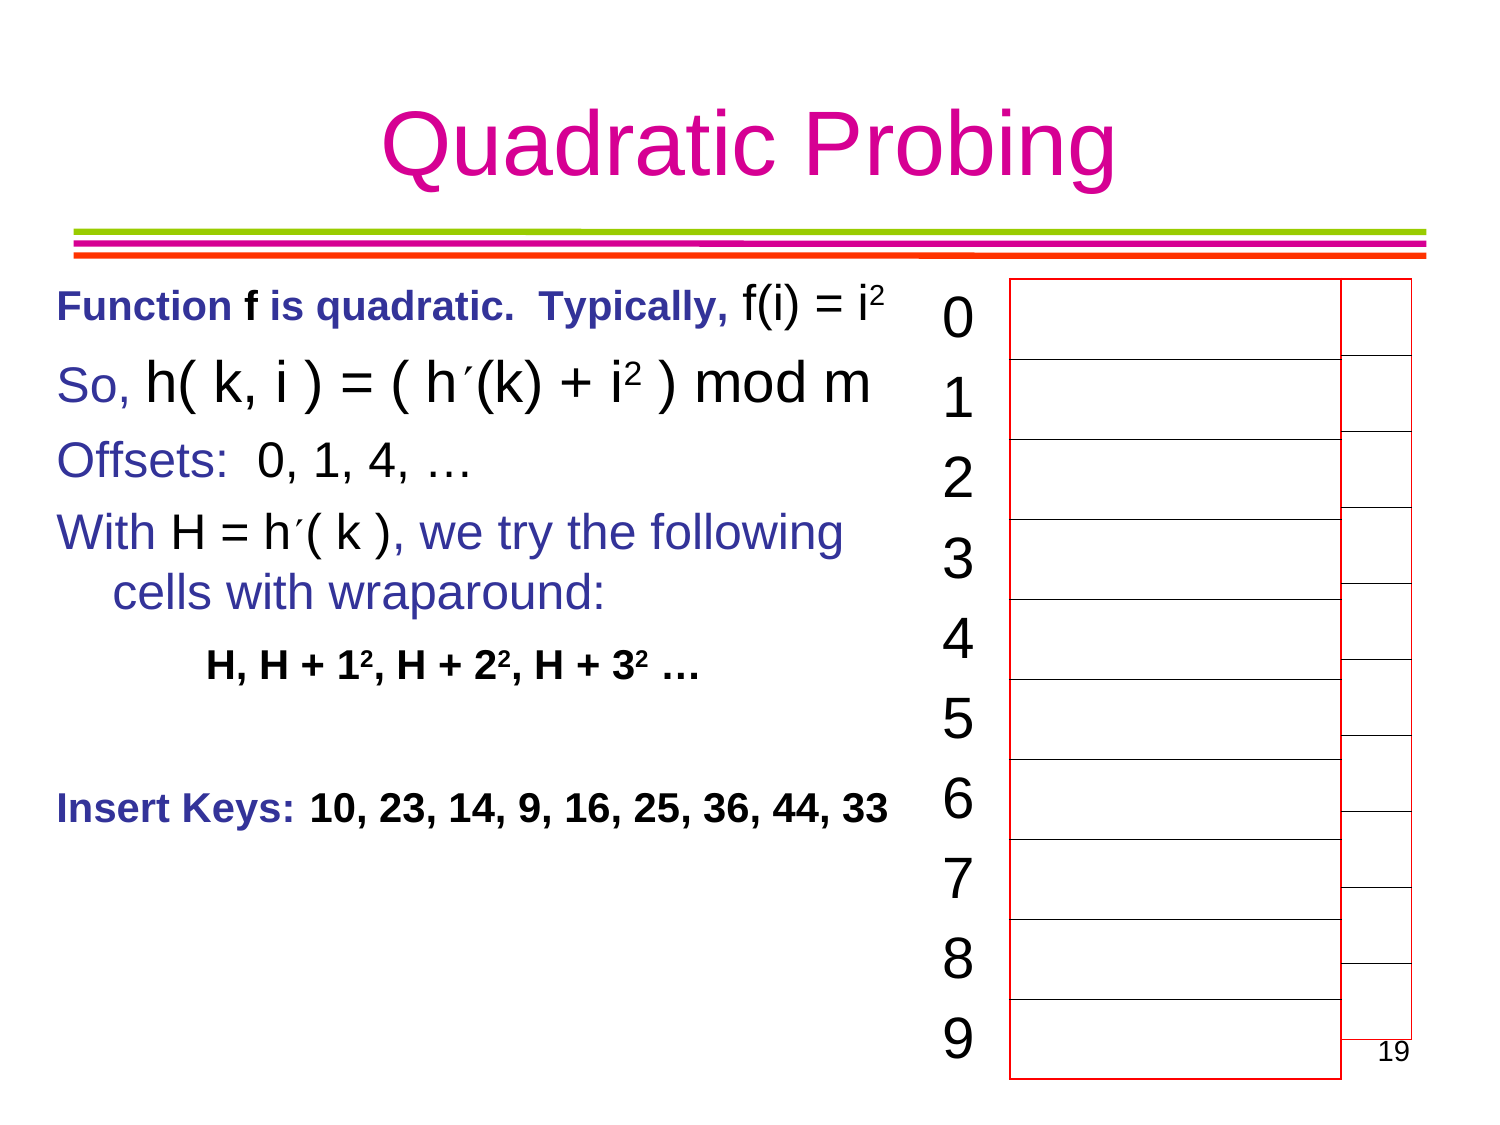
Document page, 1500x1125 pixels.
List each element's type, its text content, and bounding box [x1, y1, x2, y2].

table_cell 9 [939, 999, 1009, 1079]
table_cell [1341, 508, 1411, 583]
table_cell [1341, 584, 1411, 659]
table_cell [1341, 660, 1411, 735]
table_cell [1011, 360, 1340, 439]
table_header 0 [939, 279, 1009, 359]
table_cell [1011, 680, 1340, 759]
table_cell [1011, 600, 1340, 679]
table_cell 4 [939, 599, 1009, 679]
table_cell [1011, 920, 1340, 999]
text_box <number> [1074, 1024, 1426, 1103]
table_cell [1341, 812, 1411, 887]
table_cell 5 [939, 679, 1009, 759]
text_box Function f is quadratic. Typically, f(i) = i2 So, h( k, i ) = ( h(k) + i2 ) mod m Offsets: 0, 1, 4, … With H = h( k ), we try the following cells with wraparound: H, H + 12, H + 22, H + 32 … Insert Keys: 10, 23, 14, 9, 16, 25, 36, 44, 33 [41, 262, 940, 876]
table_cell 3 [939, 519, 1009, 599]
table_header [1011, 280, 1340, 359]
table_cell 1 [939, 359, 1009, 439]
table_cell [1011, 1000, 1340, 1078]
table_cell [1011, 440, 1340, 519]
table_cell [1011, 760, 1340, 839]
table_cell [1011, 840, 1340, 919]
table_cell [1341, 356, 1411, 431]
table_cell [1011, 520, 1340, 599]
text_box Quadratic Probing [75, 45, 1426, 233]
table_cell [1341, 888, 1411, 963]
table_cell 7 [939, 839, 1009, 919]
table_cell 8 [939, 919, 1009, 999]
table_cell [1341, 432, 1411, 507]
table_cell 6 [939, 759, 1009, 839]
table_cell [1341, 964, 1411, 1039]
table_cell [1341, 736, 1411, 811]
table_cell 2 [939, 439, 1009, 519]
table_header [1341, 280, 1411, 355]
